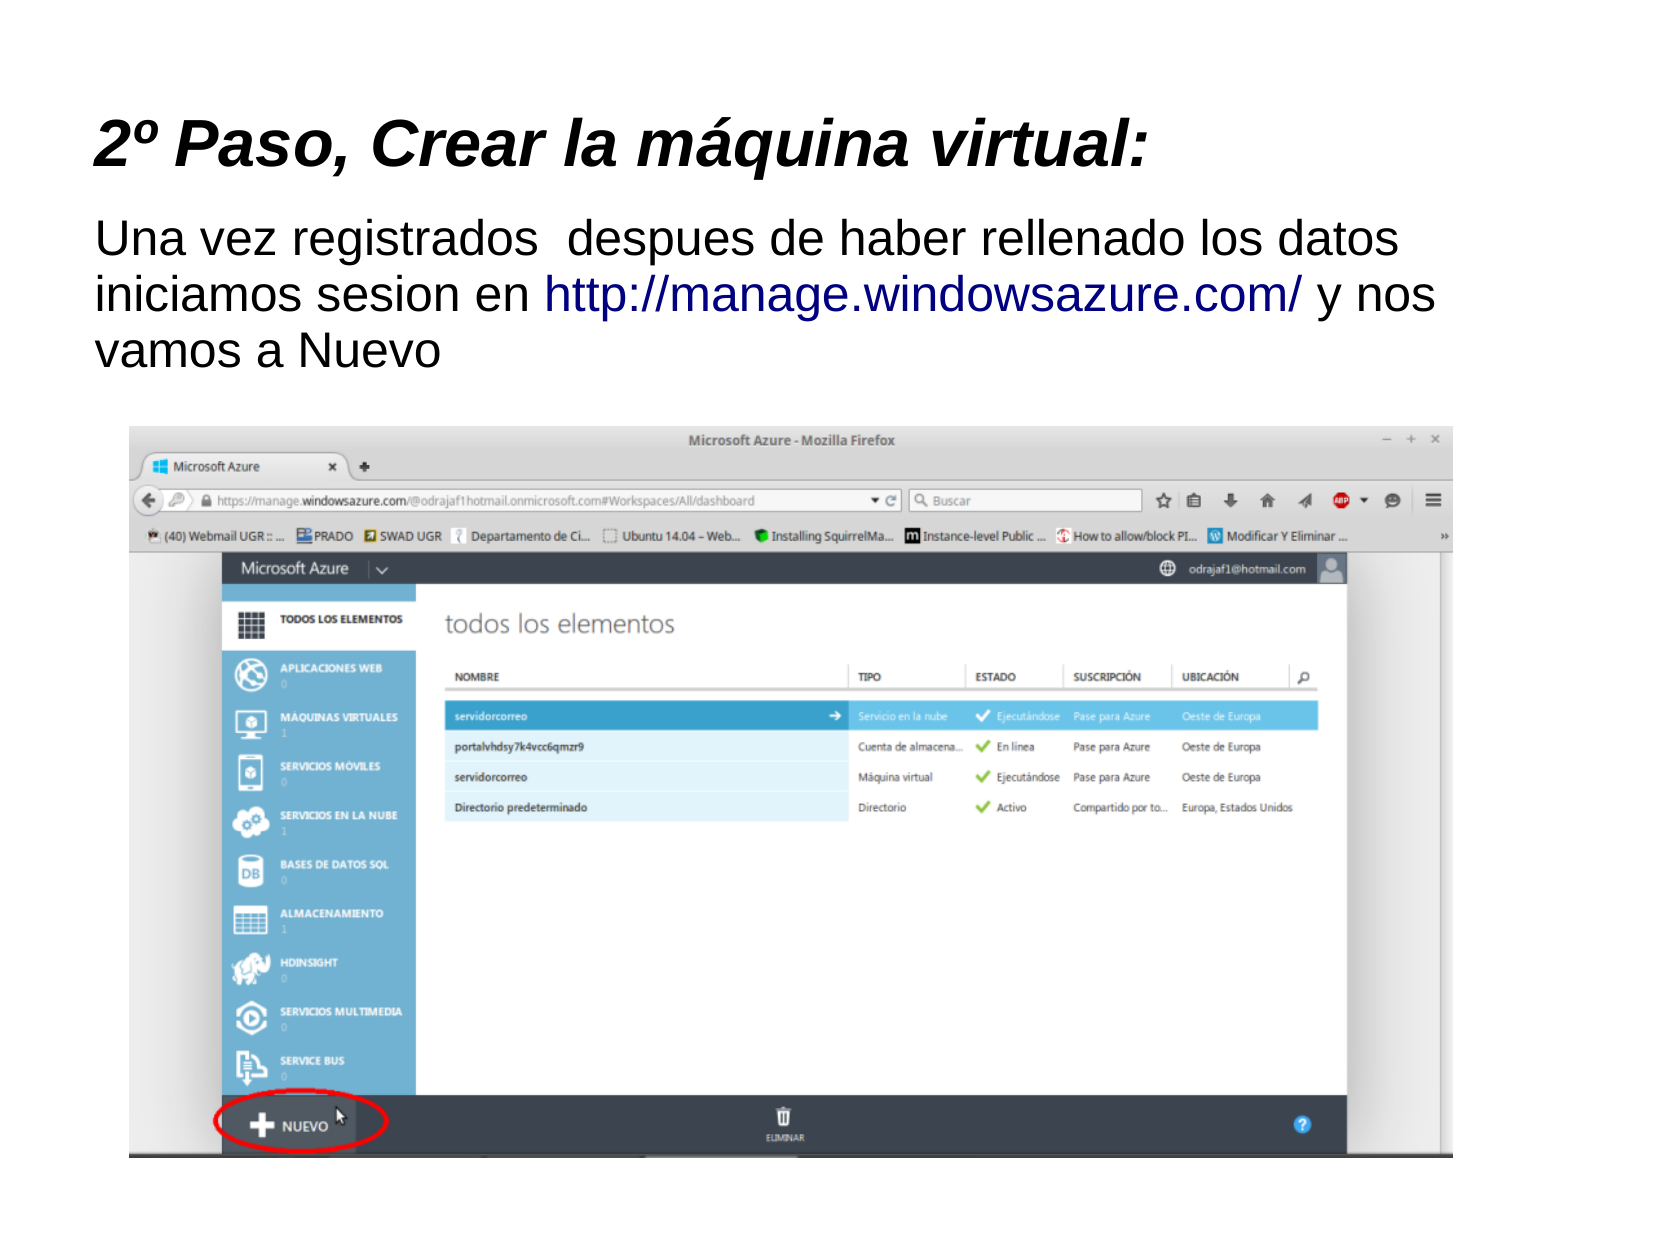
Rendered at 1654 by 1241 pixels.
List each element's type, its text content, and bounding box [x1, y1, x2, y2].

picture [129, 426, 1453, 1158]
list 2º Paso, Crear la máquina virtual: Una vez registrados despues de haber rellenado los datos iniciamos sesion en http://manage.windowsazure.com/ y nos vamos a Nuevo [94, 106, 1583, 826]
